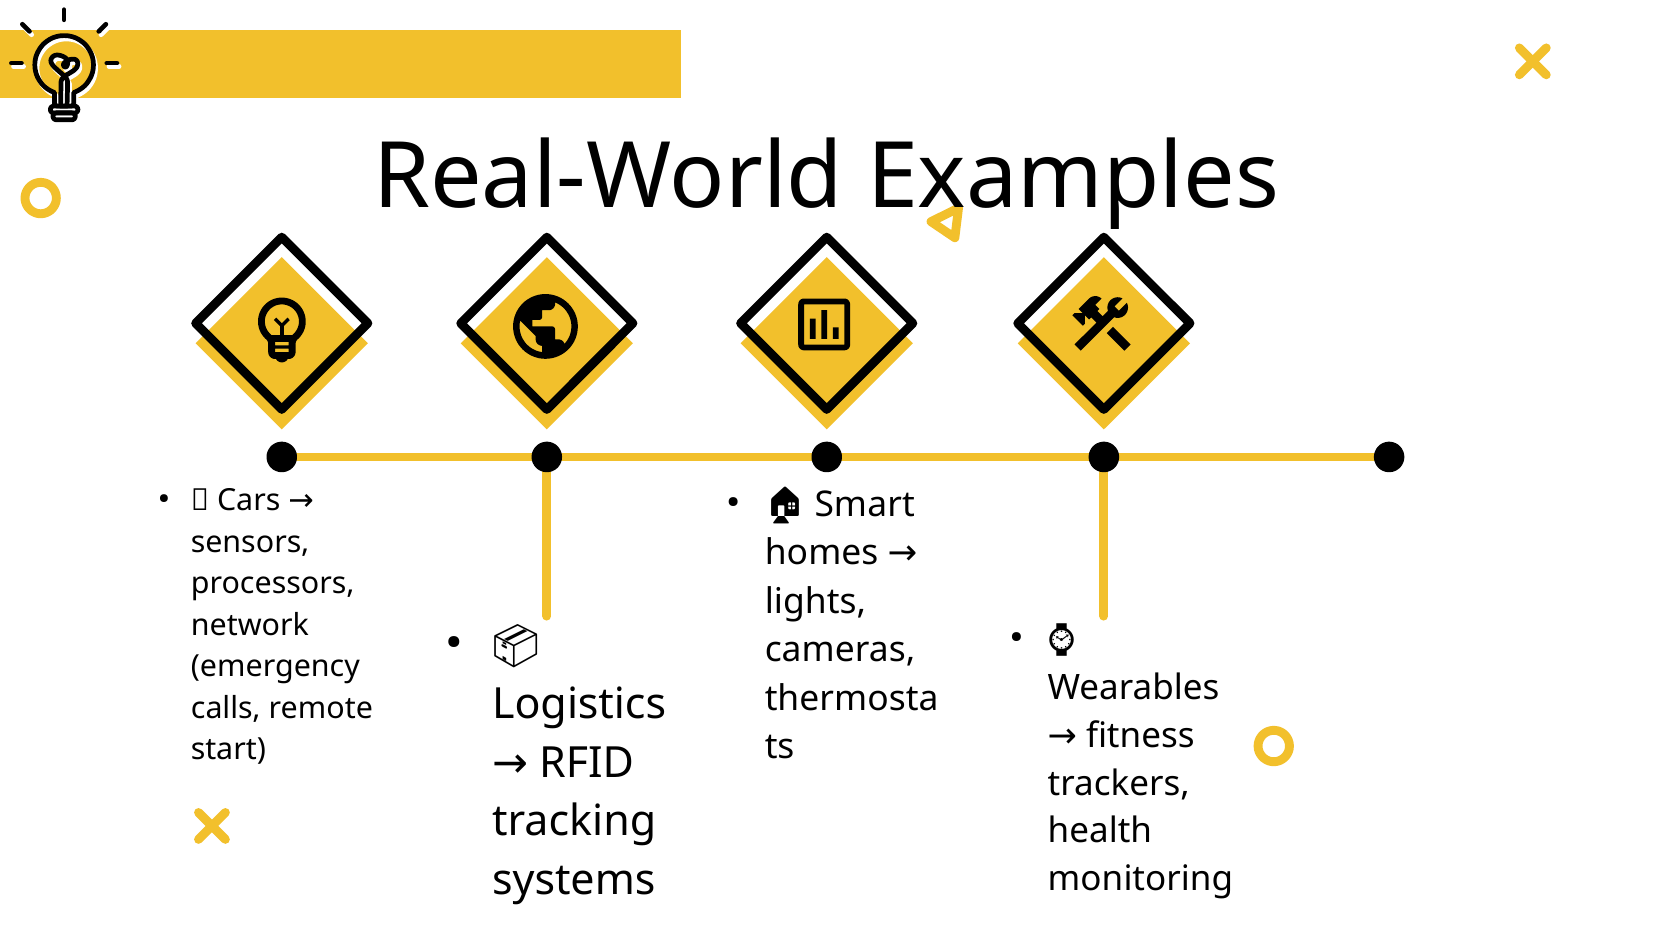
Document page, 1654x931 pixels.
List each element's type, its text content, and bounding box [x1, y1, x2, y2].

text_box [209, 257, 354, 402]
text_box [1373, 441, 1405, 473]
text_box [1031, 257, 1177, 402]
text_box [1017, 337, 1191, 430]
text_box [811, 441, 842, 473]
text_box [531, 441, 563, 473]
text_box [266, 441, 297, 473]
list ⌚ Wearables → fitness trackers, health monitoring [998, 614, 1235, 910]
text_box [740, 336, 913, 430]
text_box [1088, 441, 1120, 473]
list 🚗 Cars → sensors, processors, network (emergency calls, remote start) [147, 478, 384, 774]
list 🏠 Smart homes → lights, cameras, thermostats [714, 478, 951, 774]
title Real-World Examples [82, 94, 1571, 250]
text_box [195, 336, 368, 430]
text_box [460, 337, 633, 430]
text_box [474, 257, 619, 402]
text_box [754, 257, 899, 402]
list 📦 Logistics → RFID tracking systems [431, 614, 709, 910]
